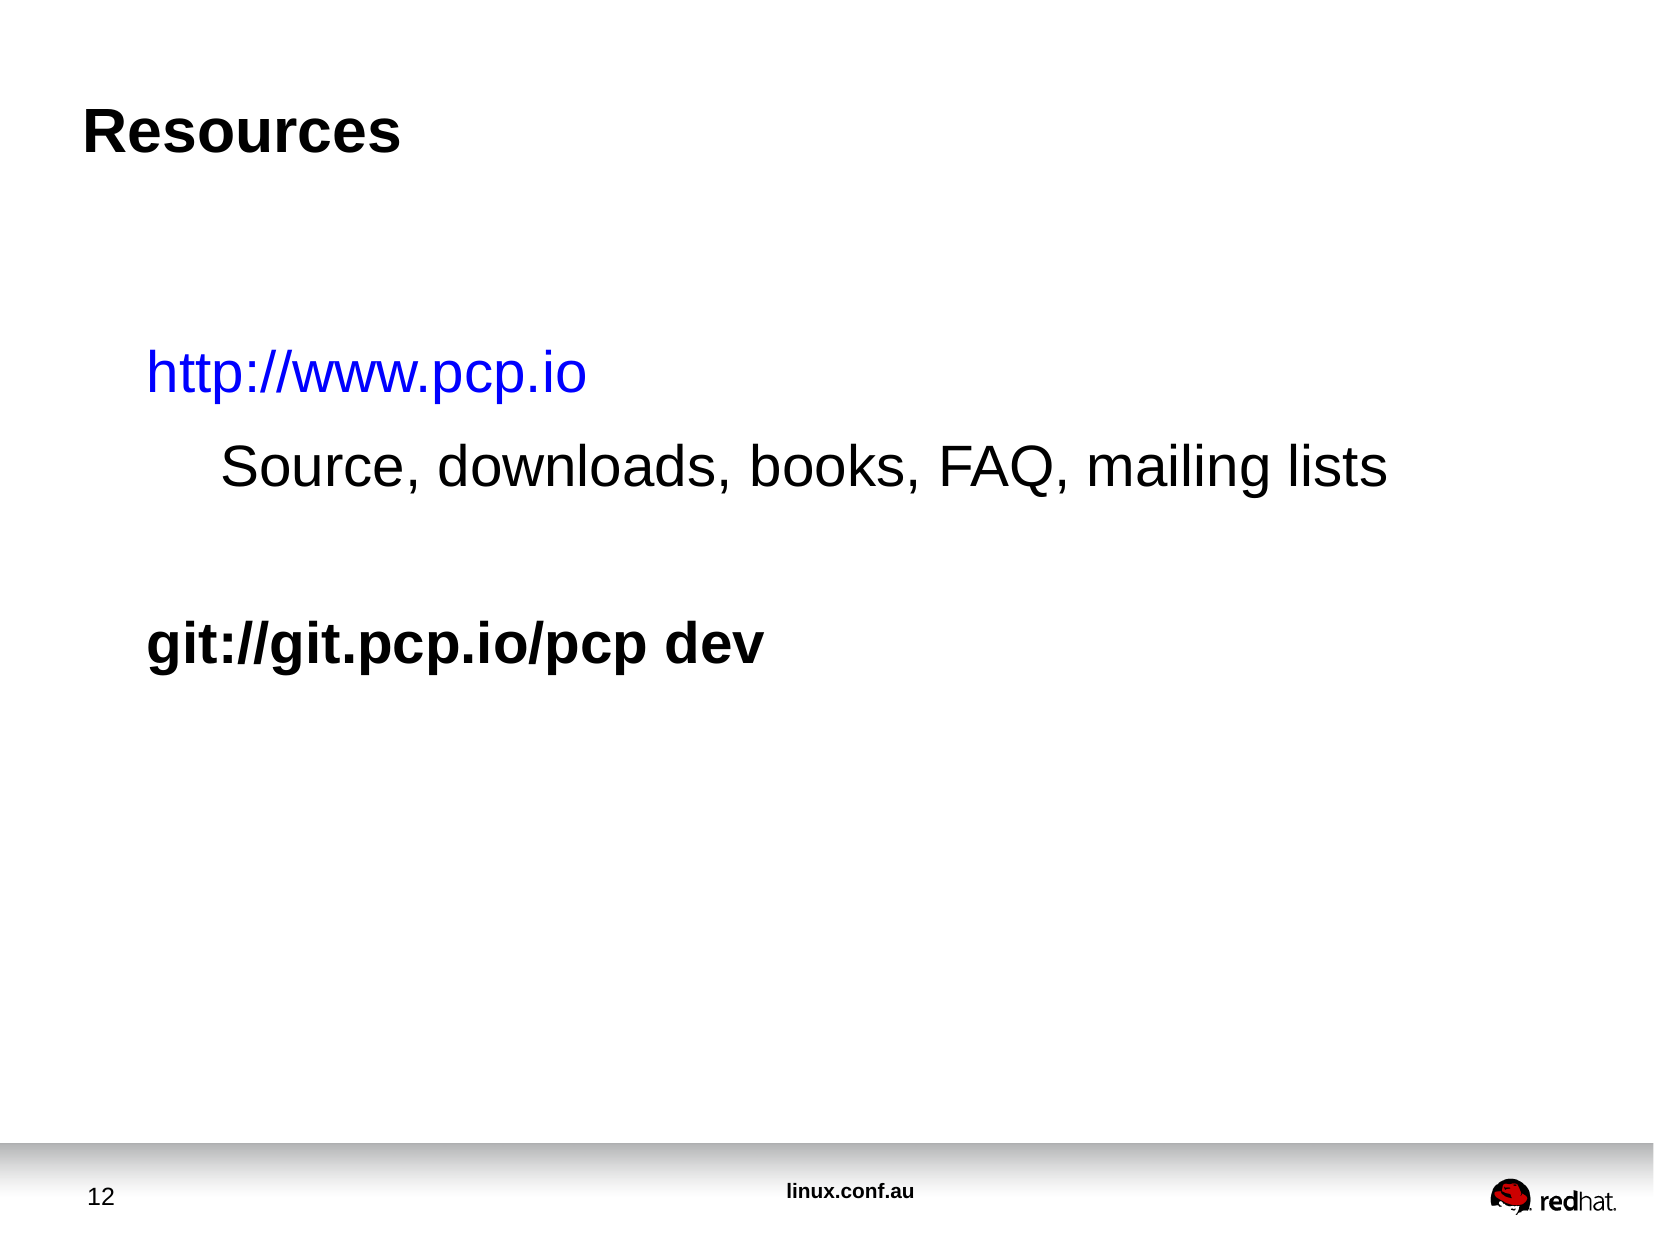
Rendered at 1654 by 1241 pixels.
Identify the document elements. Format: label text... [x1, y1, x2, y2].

title Resources [82, 37, 1571, 226]
picture [0, 1143, 1654, 1241]
list http://www.pcp.io Source, downloads, books, FAQ, mailing lists git://git.pcp.io/pcp dev [86, 244, 1576, 1039]
